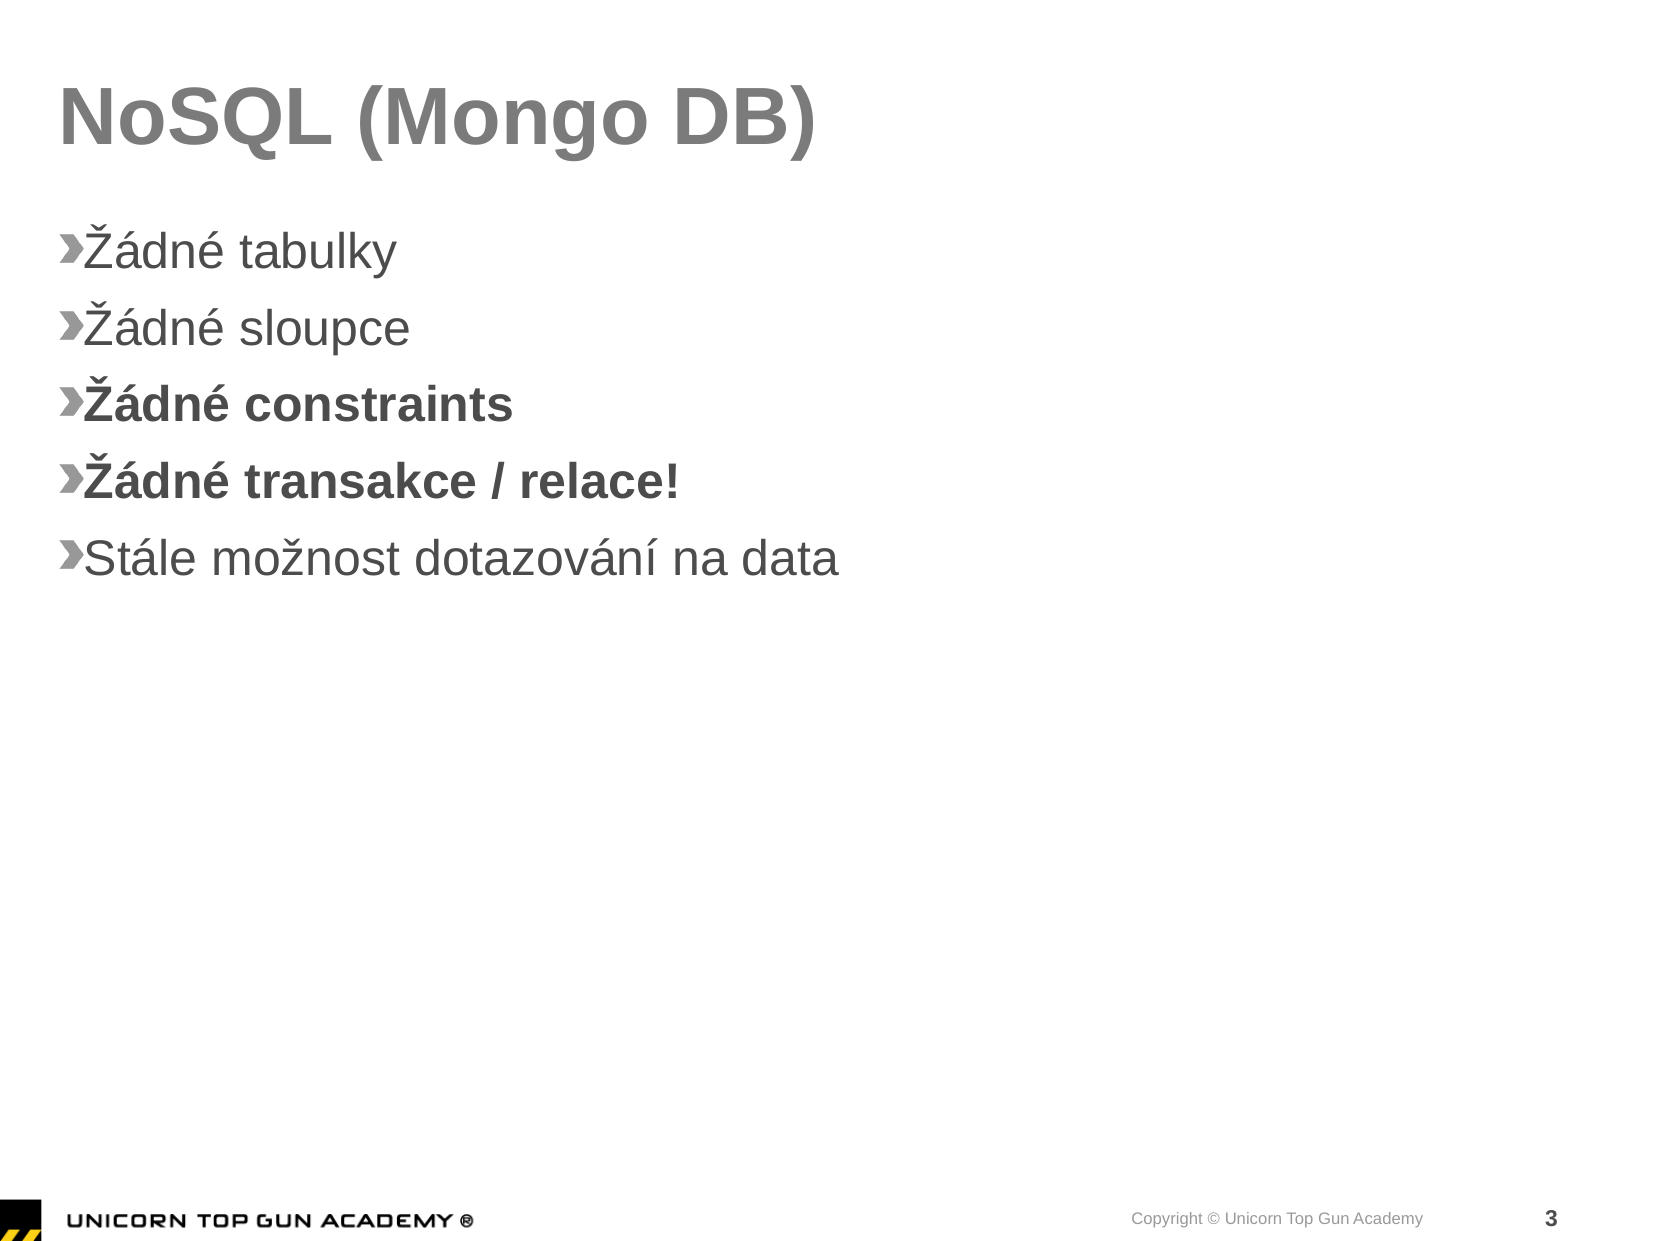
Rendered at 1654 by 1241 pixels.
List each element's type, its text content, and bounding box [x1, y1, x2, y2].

title NoSQL (Mongo DB) [59, 17, 1595, 201]
list Žádné tabulky Žádné sloupce Žádné constraints Žádné transakce / relace! Stále možnost dotazování na data [59, 214, 1595, 1152]
